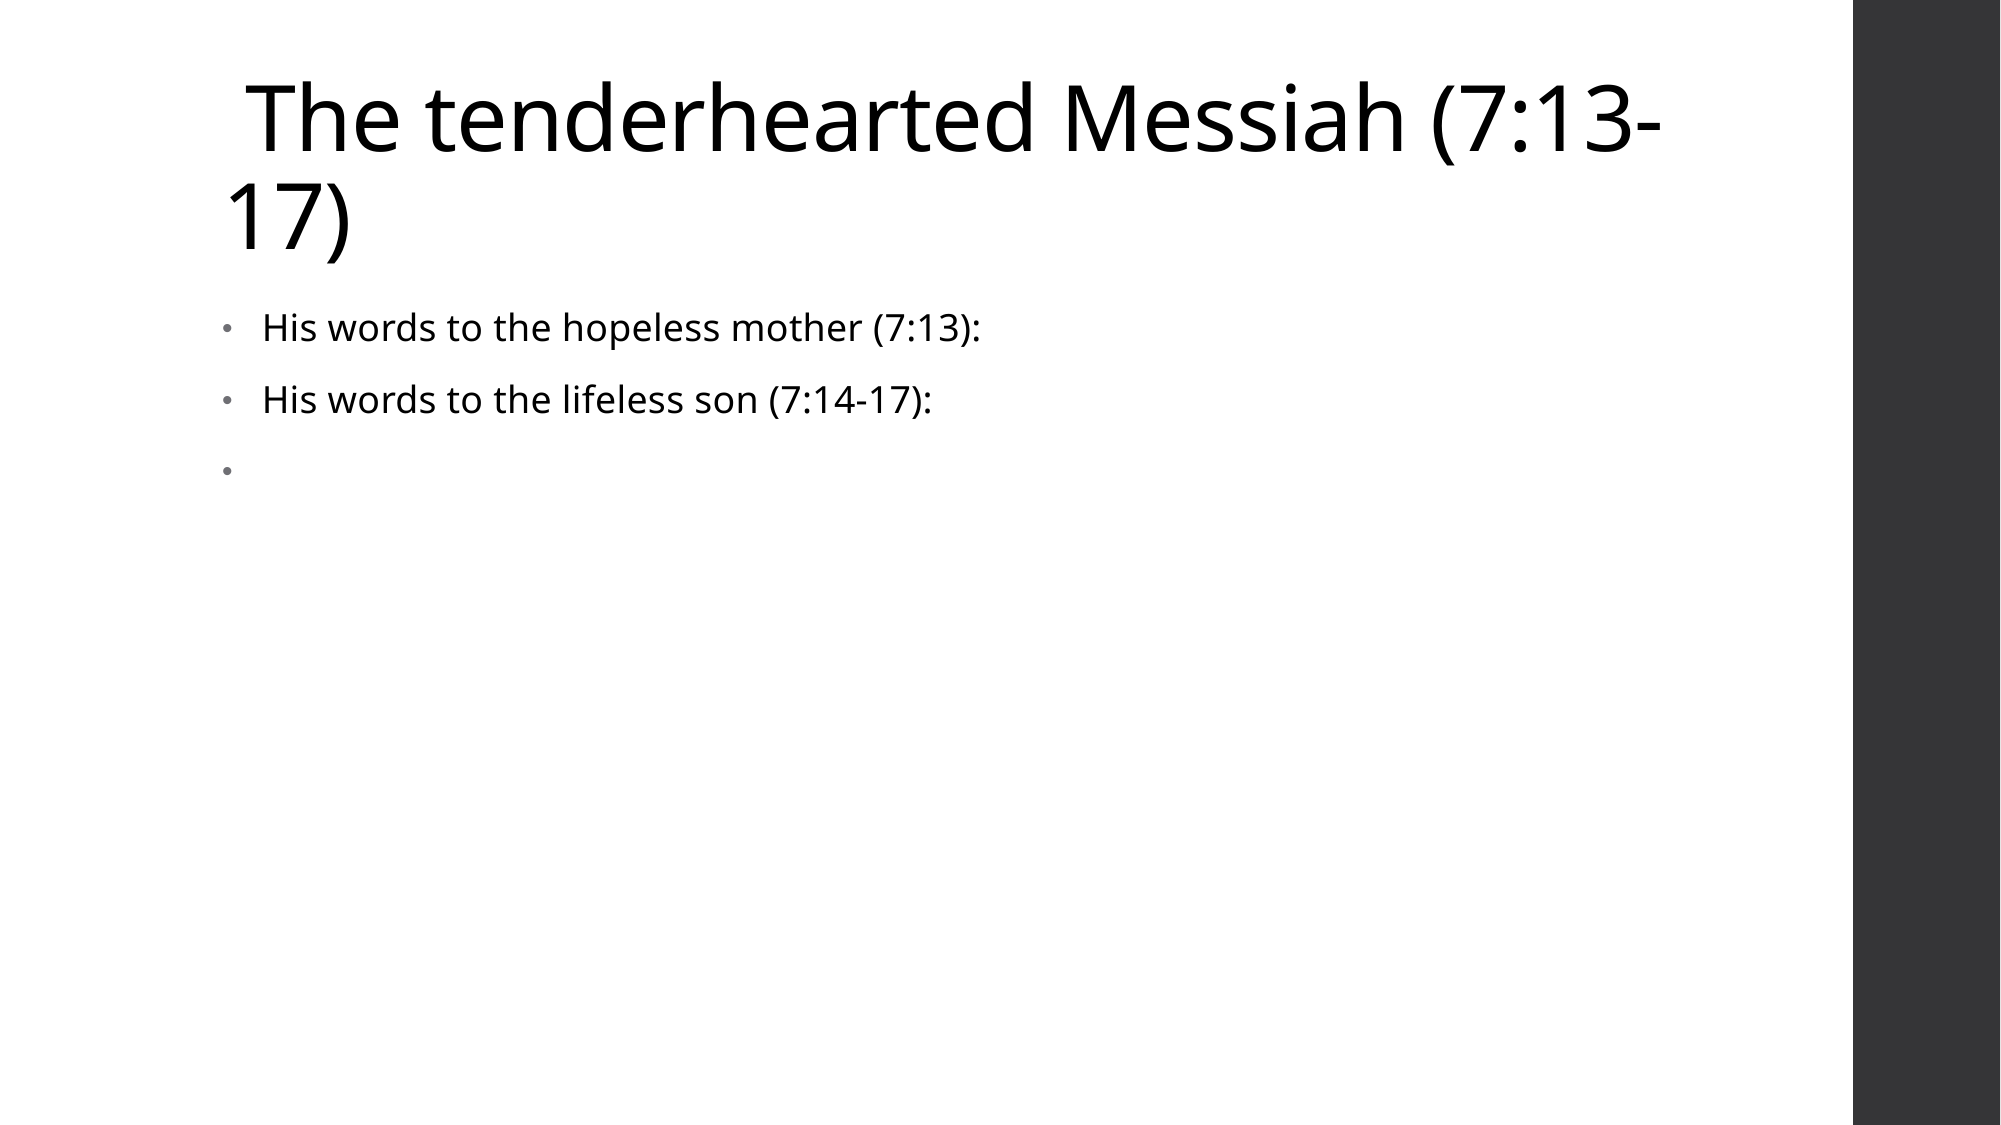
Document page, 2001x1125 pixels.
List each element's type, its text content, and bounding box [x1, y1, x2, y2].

title The tenderhearted Messiah (7:13-17) [206, 60, 1797, 278]
list His words to the hopeless mother (7:13): His words to the lifeless son (7:14-17): [206, 299, 1617, 1014]
